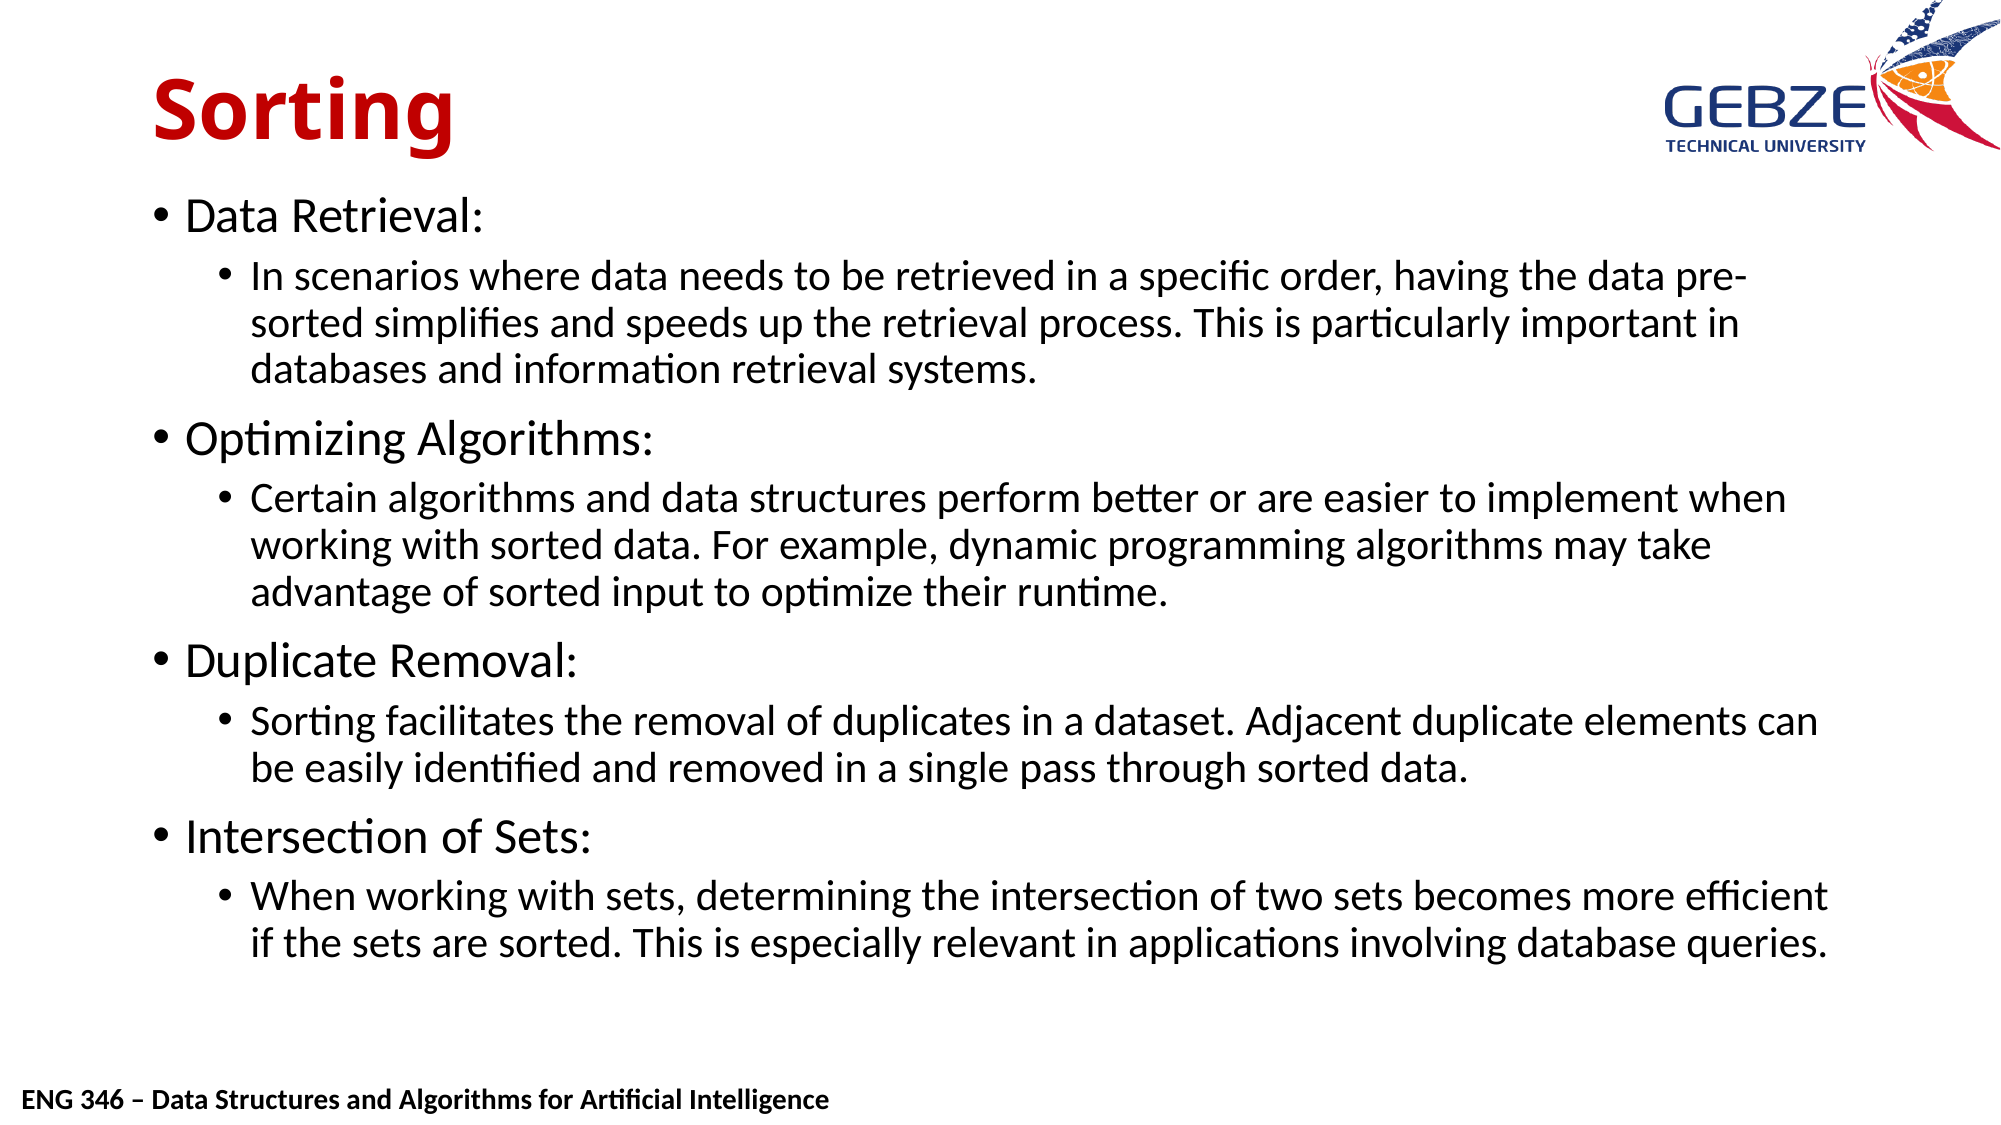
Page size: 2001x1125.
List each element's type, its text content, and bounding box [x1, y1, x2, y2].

picture [1665, 0, 2001, 152]
title Sorting [137, 59, 1863, 166]
list Data Retrieval: In scenarios where data needs to be retrieved in a specific order, having the data pre-sorted simplifies and speeds up the retrieval process. This is particularly important in databases and information retrieval systems. Optimizing Algorithms: Certain algorithms and data structures perform better or are easier to implement when working with sorted data. For example, dynamic programming algorithms may take advantage of sorted input to optimize their runtime. Duplicate Removal: Sorting facilitates the removal of duplicates in a dataset. Adjacent duplicate elements can be easily identified and removed in a single pass through sorted data. Intersection of Sets: When working with sets, determining the intersection of two sets becomes more efficient if the sets are sorted. This is especially relevant in applications involving database queries. [137, 181, 1863, 1014]
